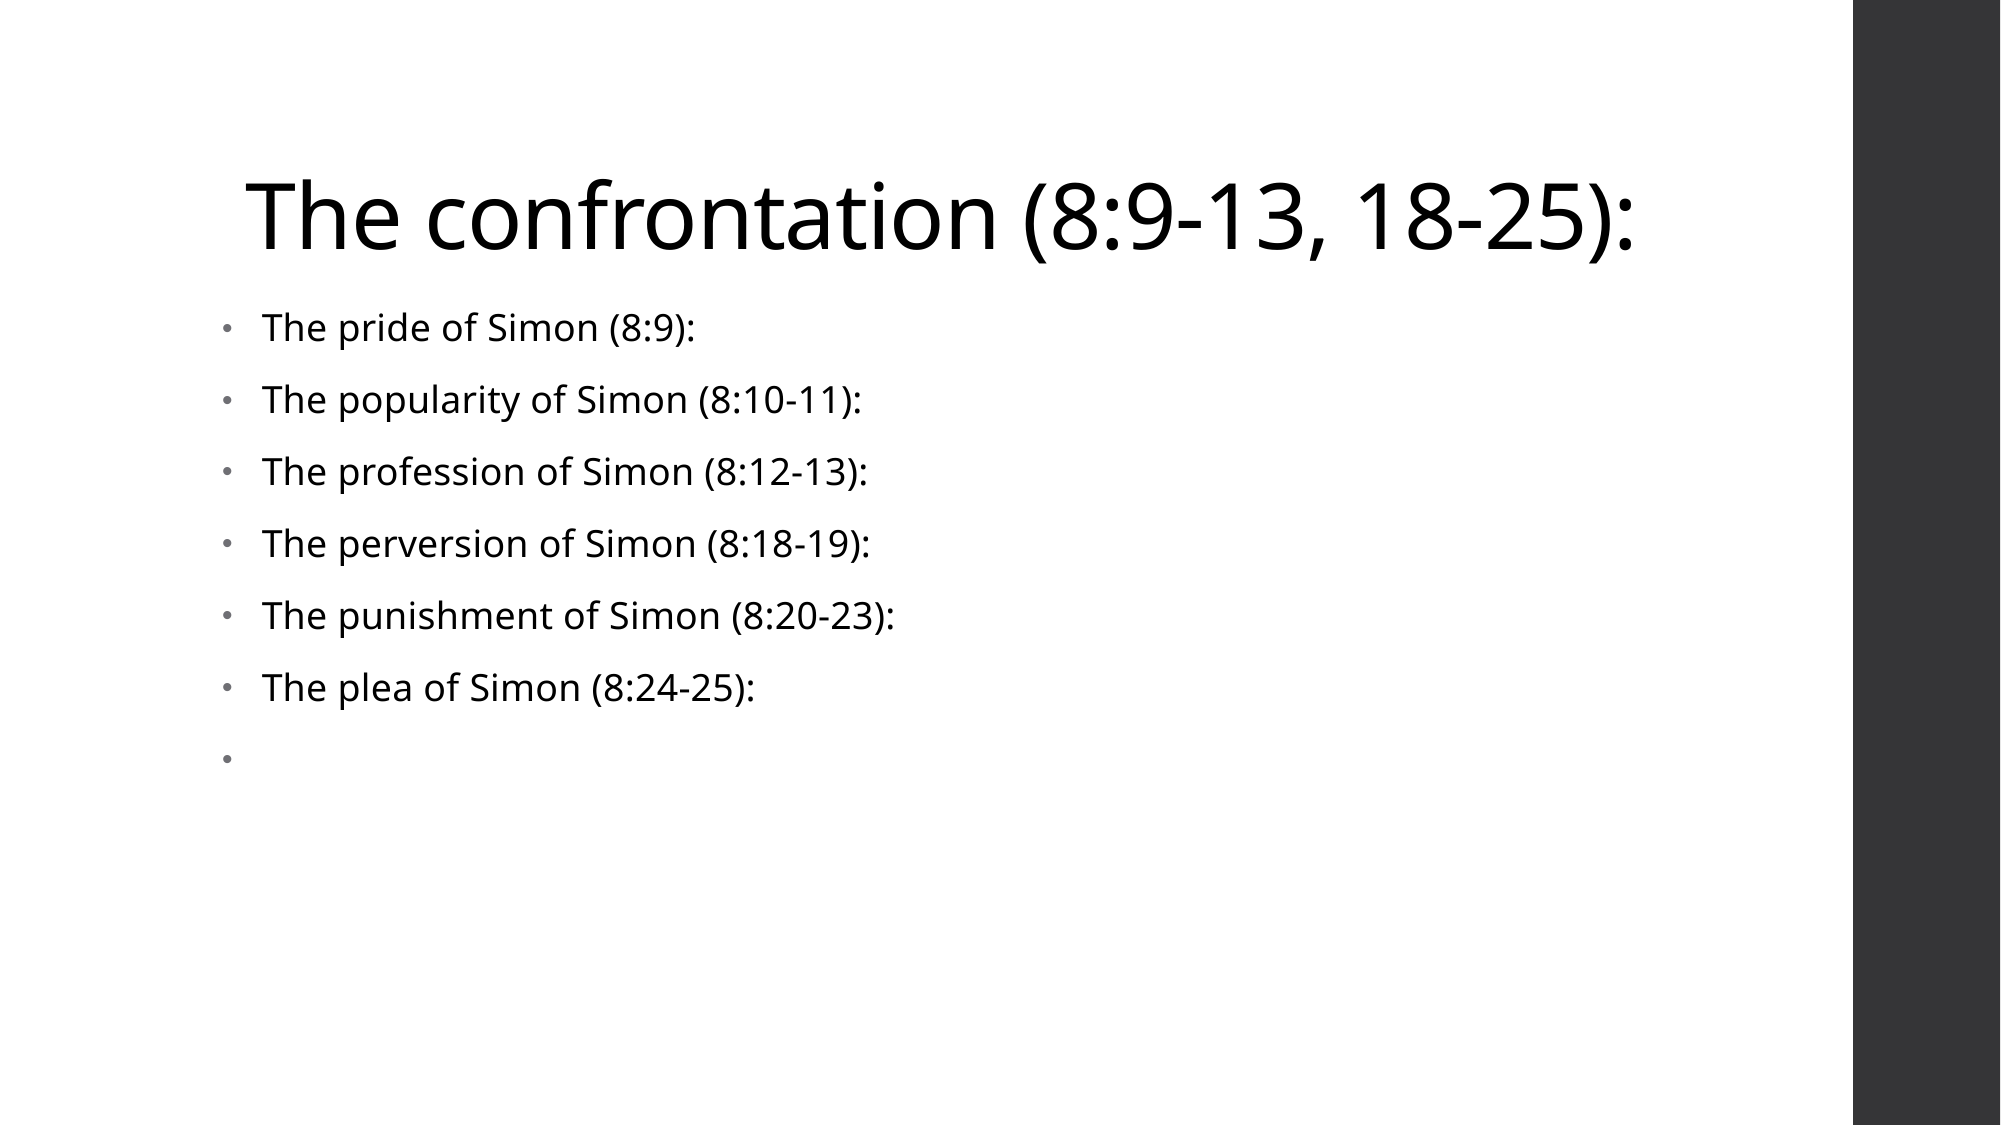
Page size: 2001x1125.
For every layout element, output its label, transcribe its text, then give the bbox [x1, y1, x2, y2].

list The pride of Simon (8:9): The popularity of Simon (8:10-11): The profession of Simon (8:12-13): The perversion of Simon (8:18-19): The punishment of Simon (8:20-23): The plea of Simon (8:24-25): [206, 299, 1617, 1014]
title The confrontation (8:9-13, 18-25): [206, 60, 1797, 278]
